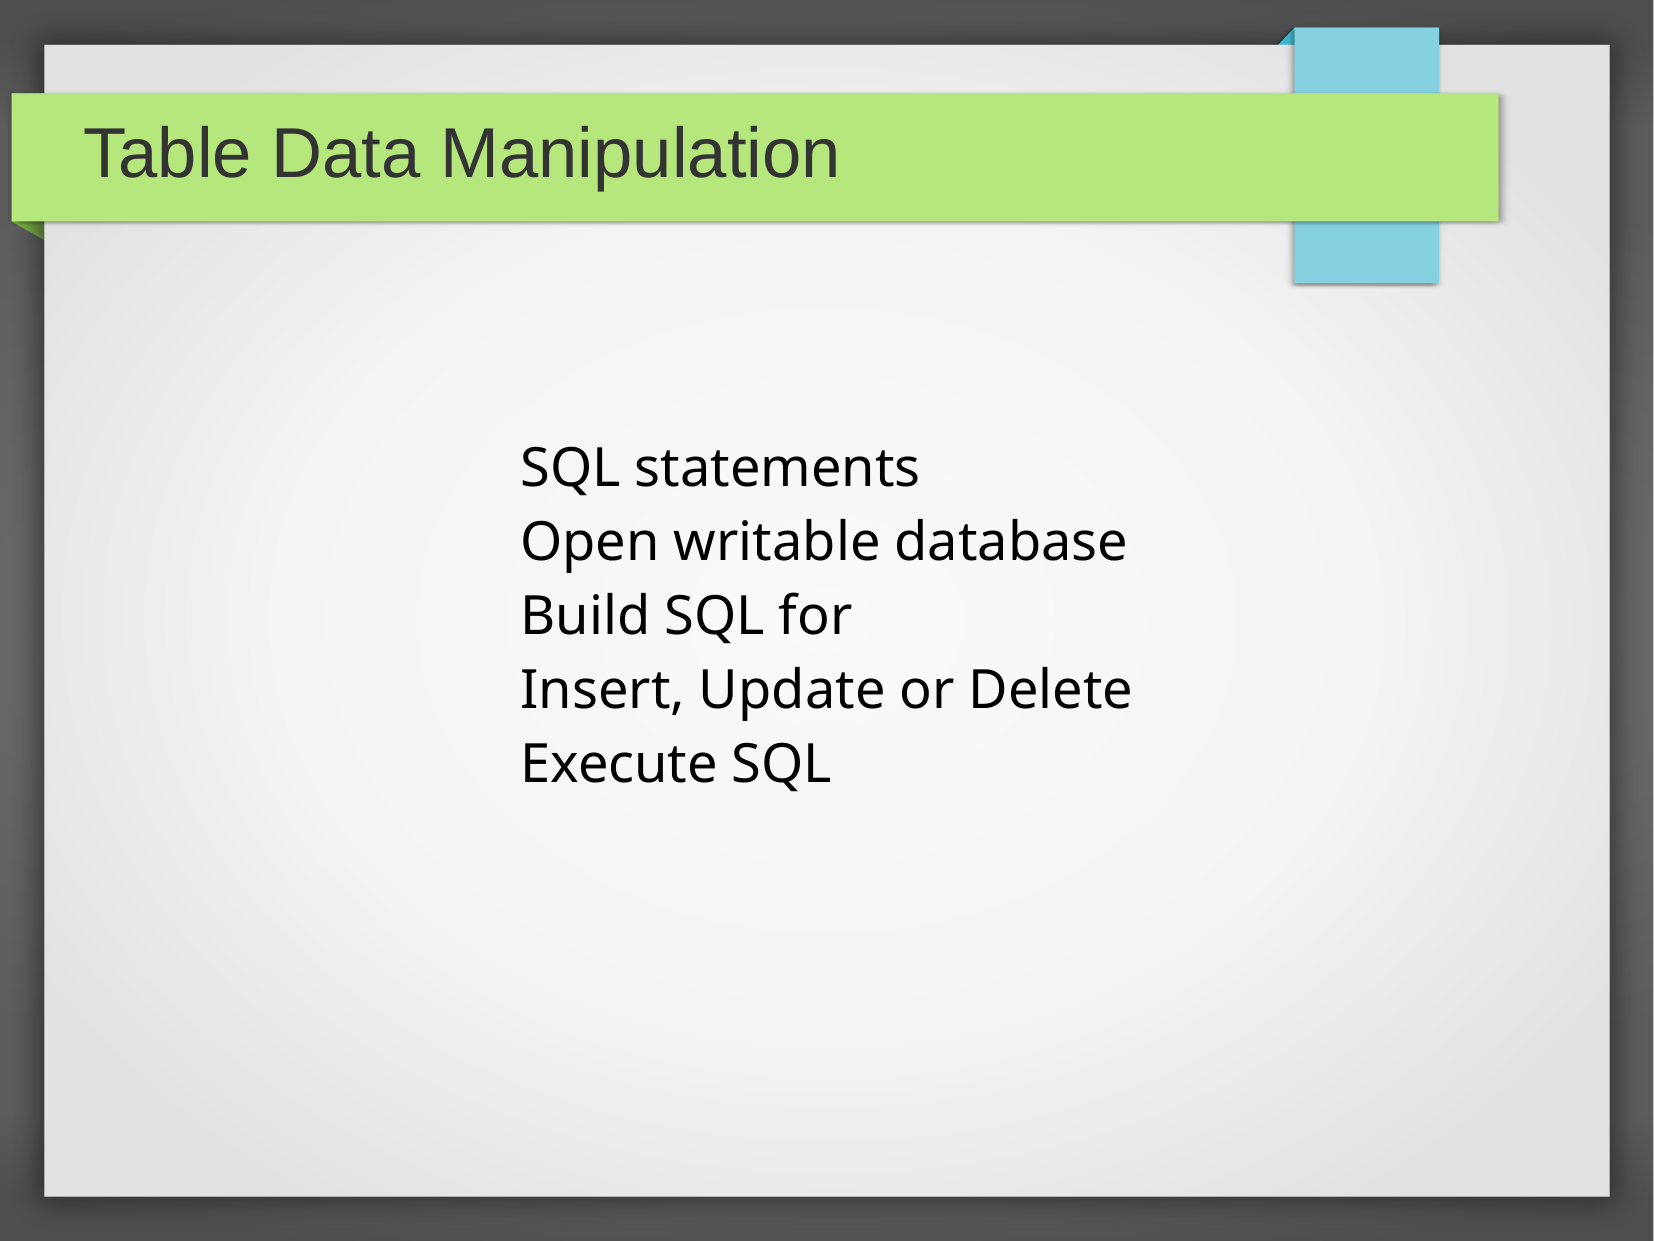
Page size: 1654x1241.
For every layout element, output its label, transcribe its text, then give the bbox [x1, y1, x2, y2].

text_box SQL statements Open writable database Build SQL for Insert, Update or Delete Execute SQL [83, 290, 1572, 1010]
picture [0, 0, 1654, 1241]
title Table Data Manipulation [83, 49, 1572, 257]
